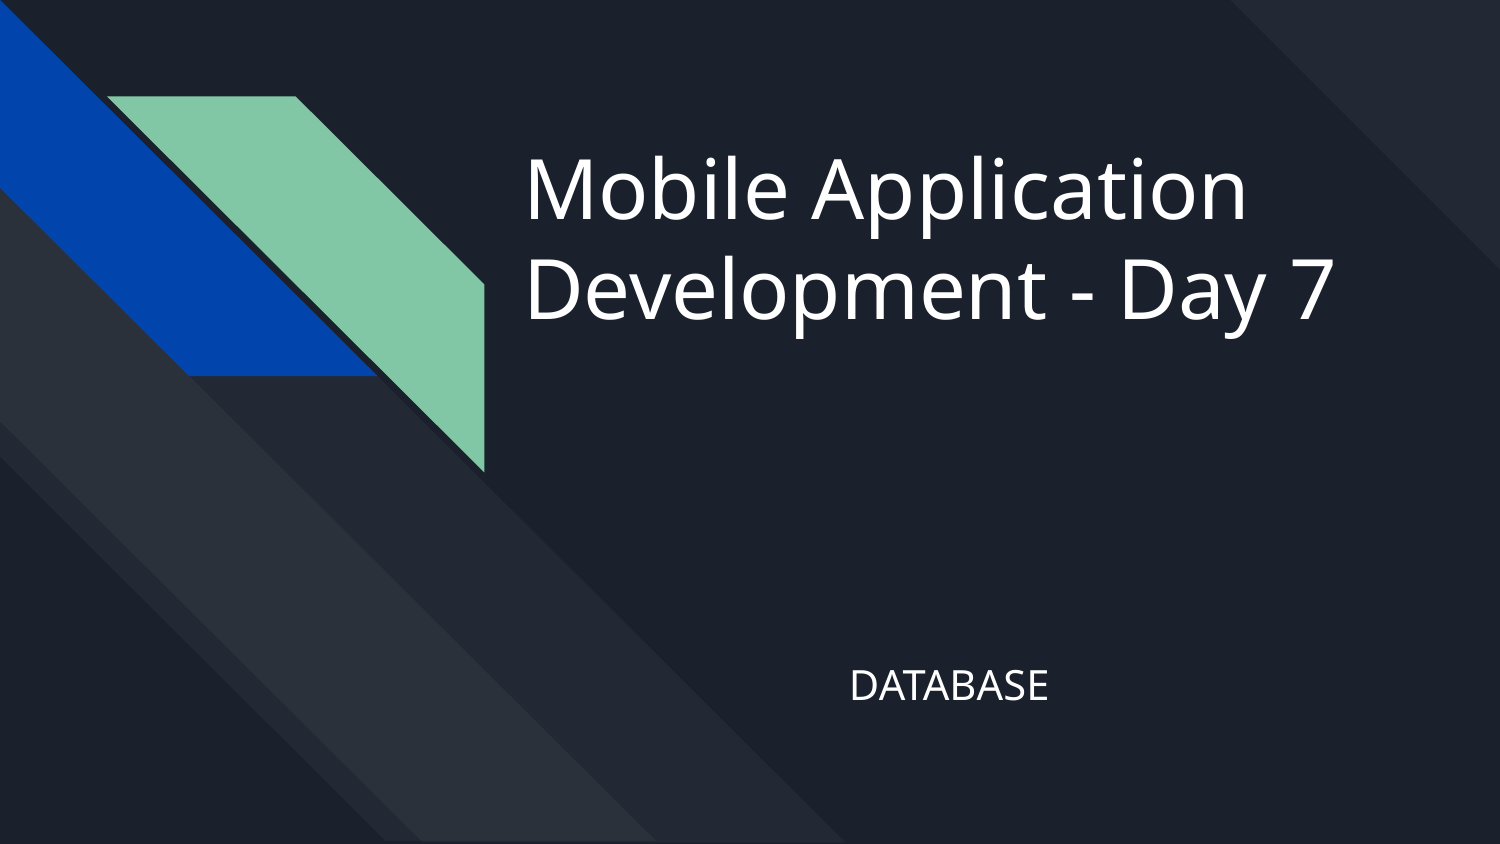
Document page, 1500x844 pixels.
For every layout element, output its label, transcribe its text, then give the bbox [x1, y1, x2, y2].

subtitle DATABASE [833, 643, 1404, 727]
title Mobile Application Development - Day 7 [508, 120, 1448, 532]
